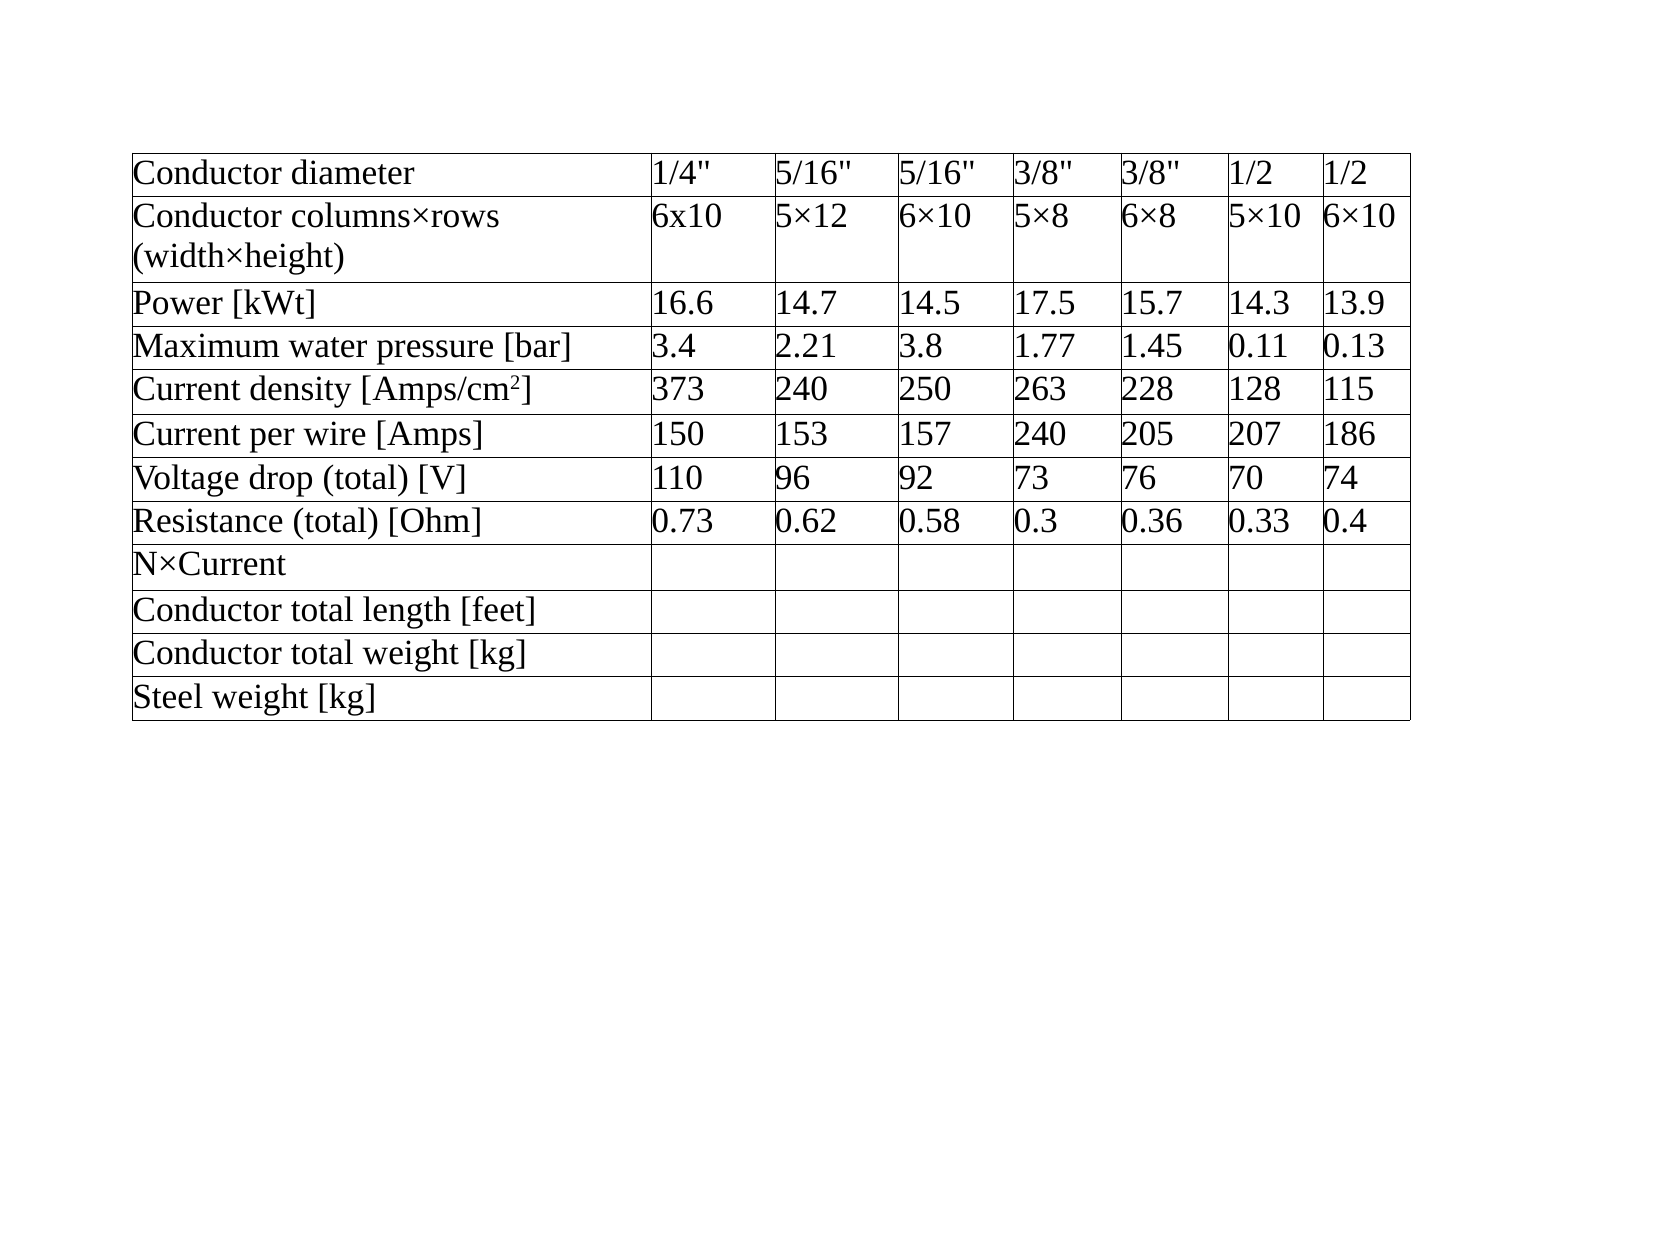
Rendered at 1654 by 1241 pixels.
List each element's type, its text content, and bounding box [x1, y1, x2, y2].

table_cell 0.33 [1233, 510, 1241, 531]
table_cell 6x10 [652, 197, 775, 282]
table_cell [652, 634, 775, 676]
table_cell 228 [1122, 378, 1132, 397]
table_cell [899, 634, 1013, 676]
table_header 3/8" [1122, 162, 1133, 183]
table_cell [1122, 677, 1228, 720]
table_cell Current per wire [Amps] [133, 415, 651, 457]
table_cell 0.4 [1327, 510, 1335, 531]
table_cell [1324, 545, 1410, 590]
table_cell [1122, 634, 1228, 676]
table_cell Power [kWt] [133, 283, 651, 326]
table_cell 110 [652, 458, 775, 501]
table_cell [1229, 545, 1323, 590]
table_cell [776, 545, 898, 590]
table_cell Resistance (total) [Ohm] [133, 502, 651, 544]
table_cell 205 [1122, 415, 1228, 457]
table_cell [776, 677, 898, 720]
table_cell [1122, 545, 1228, 590]
table_cell 16.6 [652, 283, 775, 326]
table_header 5/16" [899, 154, 1013, 196]
table_cell 5×8 [1014, 197, 1121, 282]
table_cell Steel weight [kg] [133, 677, 651, 720]
table_cell 96 [776, 478, 787, 488]
table_cell 6×8 [1125, 215, 1133, 226]
table_cell 0.4 [1324, 502, 1410, 544]
table_cell 2.21 [776, 327, 898, 369]
table_cell Conductor total weight [kg] [133, 634, 651, 676]
table_cell 263 [1014, 370, 1121, 414]
table_cell 17.5 [1014, 283, 1121, 326]
table_cell 0.62 [779, 510, 787, 531]
table_cell [1014, 545, 1121, 590]
table_cell [776, 634, 898, 676]
table_cell [899, 591, 1013, 633]
table_header 3/8" [1014, 154, 1121, 196]
table_cell 6×10 [1324, 197, 1410, 282]
table_cell 5×12 [776, 197, 898, 282]
table_cell [652, 591, 775, 633]
table_cell [1014, 677, 1121, 720]
table_cell 0.73 [652, 502, 775, 544]
table_cell 1.77 [1014, 327, 1121, 369]
table_cell 205 [1122, 423, 1132, 442]
table_cell [899, 677, 1013, 720]
table_cell 0.73 [656, 510, 664, 531]
table_cell 0.58 [903, 510, 911, 531]
table_cell 3.4 [652, 327, 775, 369]
table_cell 14.7 [776, 283, 898, 326]
table_cell 14.5 [899, 283, 1013, 326]
table_cell 0.13 [1324, 327, 1410, 369]
table_cell 73 [1014, 458, 1121, 501]
table_cell 0.13 [1327, 335, 1335, 356]
table_cell [1324, 677, 1410, 720]
table_cell 92 [899, 458, 1013, 501]
table_cell 128 [1229, 370, 1323, 414]
table_cell 6×10 [1327, 215, 1335, 226]
table_header 1/2 [1229, 154, 1323, 196]
table_cell 76 [1122, 458, 1228, 501]
table_cell 14.3 [1229, 283, 1323, 326]
table_cell 6×8 [1122, 197, 1228, 282]
table_cell [776, 591, 898, 633]
table_header 3/8" [1122, 154, 1228, 196]
table_cell Maximum water pressure [bar] [133, 327, 651, 369]
table_cell Conductor columns×rows (width×height) [133, 197, 651, 282]
table_cell 74 [1324, 458, 1410, 501]
table_cell [1229, 591, 1323, 633]
table_cell 0.36 [1122, 502, 1228, 544]
table_cell 0.58 [899, 502, 1013, 544]
table_cell 13.9 [1324, 283, 1410, 326]
table_header Conductor diameter [133, 154, 651, 196]
table_cell [652, 677, 775, 720]
table_header 1/2 [1324, 154, 1410, 196]
table_cell 186 [1324, 415, 1410, 457]
table_cell [1229, 677, 1323, 720]
table_cell 0.62 [776, 502, 898, 544]
table_cell Current density [Amps/cm2] [133, 370, 651, 414]
table_cell 157 [899, 415, 1013, 457]
table_cell 0.3 [1014, 502, 1121, 544]
table_cell 0.36 [1125, 510, 1133, 531]
table_cell 6×10 [899, 197, 1013, 282]
table_cell 96 [778, 467, 787, 478]
table_cell 240 [1014, 415, 1121, 457]
table_cell 250 [899, 370, 1013, 414]
table_cell 240 [776, 378, 786, 397]
table_header 5/16" [776, 154, 898, 196]
table_cell 373 [652, 370, 775, 414]
table_cell [1324, 634, 1410, 676]
table_cell 96 [776, 458, 898, 501]
table_cell 92 [902, 467, 911, 478]
table_cell 5×10 [1229, 197, 1323, 282]
table_header 1/4" [652, 154, 775, 196]
table_cell [652, 545, 775, 590]
table_cell 1.45 [1122, 327, 1228, 369]
table_cell 2.21 [776, 335, 786, 354]
table_cell N×Current [133, 545, 651, 590]
table_cell 0.11 [1233, 335, 1241, 356]
table_cell 15.7 [1122, 283, 1228, 326]
table_cell [899, 545, 1013, 590]
table_cell 0.3 [1018, 510, 1026, 531]
table_cell 3.8 [899, 327, 1013, 369]
table_cell Voltage drop (total) [V] [133, 458, 651, 501]
table_cell 240 [776, 370, 898, 414]
table_cell 115 [1324, 370, 1410, 414]
table_cell 0.11 [1229, 327, 1323, 369]
table_cell 153 [776, 415, 898, 457]
table_cell [1014, 634, 1121, 676]
table_cell 150 [652, 415, 775, 457]
table_cell [1014, 591, 1121, 633]
table_cell [1229, 634, 1323, 676]
table_cell Conductor total length [feet] [133, 591, 651, 633]
table_cell 228 [1122, 370, 1228, 414]
table_cell [1122, 591, 1228, 633]
table_cell [1324, 591, 1410, 633]
table_cell 0.33 [1229, 502, 1323, 544]
table_cell 70 [1229, 458, 1323, 501]
table_cell 207 [1229, 415, 1323, 457]
